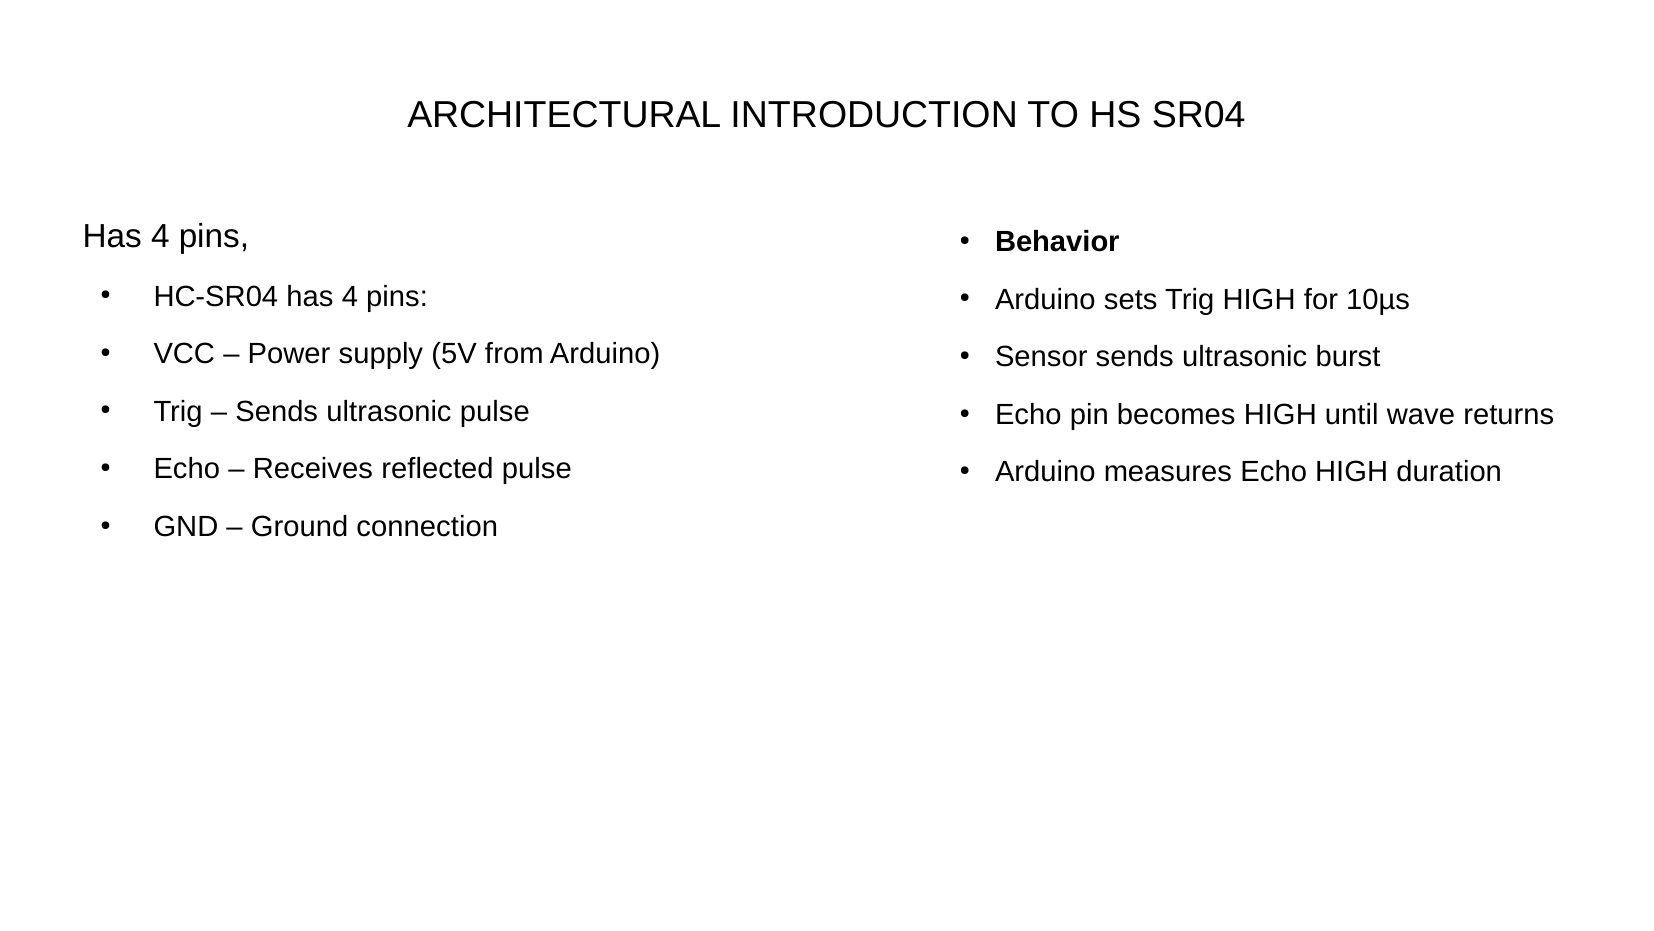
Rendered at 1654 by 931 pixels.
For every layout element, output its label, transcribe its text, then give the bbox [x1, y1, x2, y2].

list Has 4 pins, HC-SR04 has 4 pins: VCC – Power supply (5V from Arduino) Trig – Sends ultrasonic pulse Echo – Receives reflected pulse GND – Ground connection [82, 217, 1571, 758]
text_box Behavior Arduino sets Trig HIGH for 10µs Sensor sends ultrasonic burst Echo pin becomes HIGH until wave returns Arduino measures Echo HIGH duration [944, 217, 1595, 652]
title ARCHITECTURAL INTRODUCTION TO HS SR04 [82, 37, 1571, 193]
